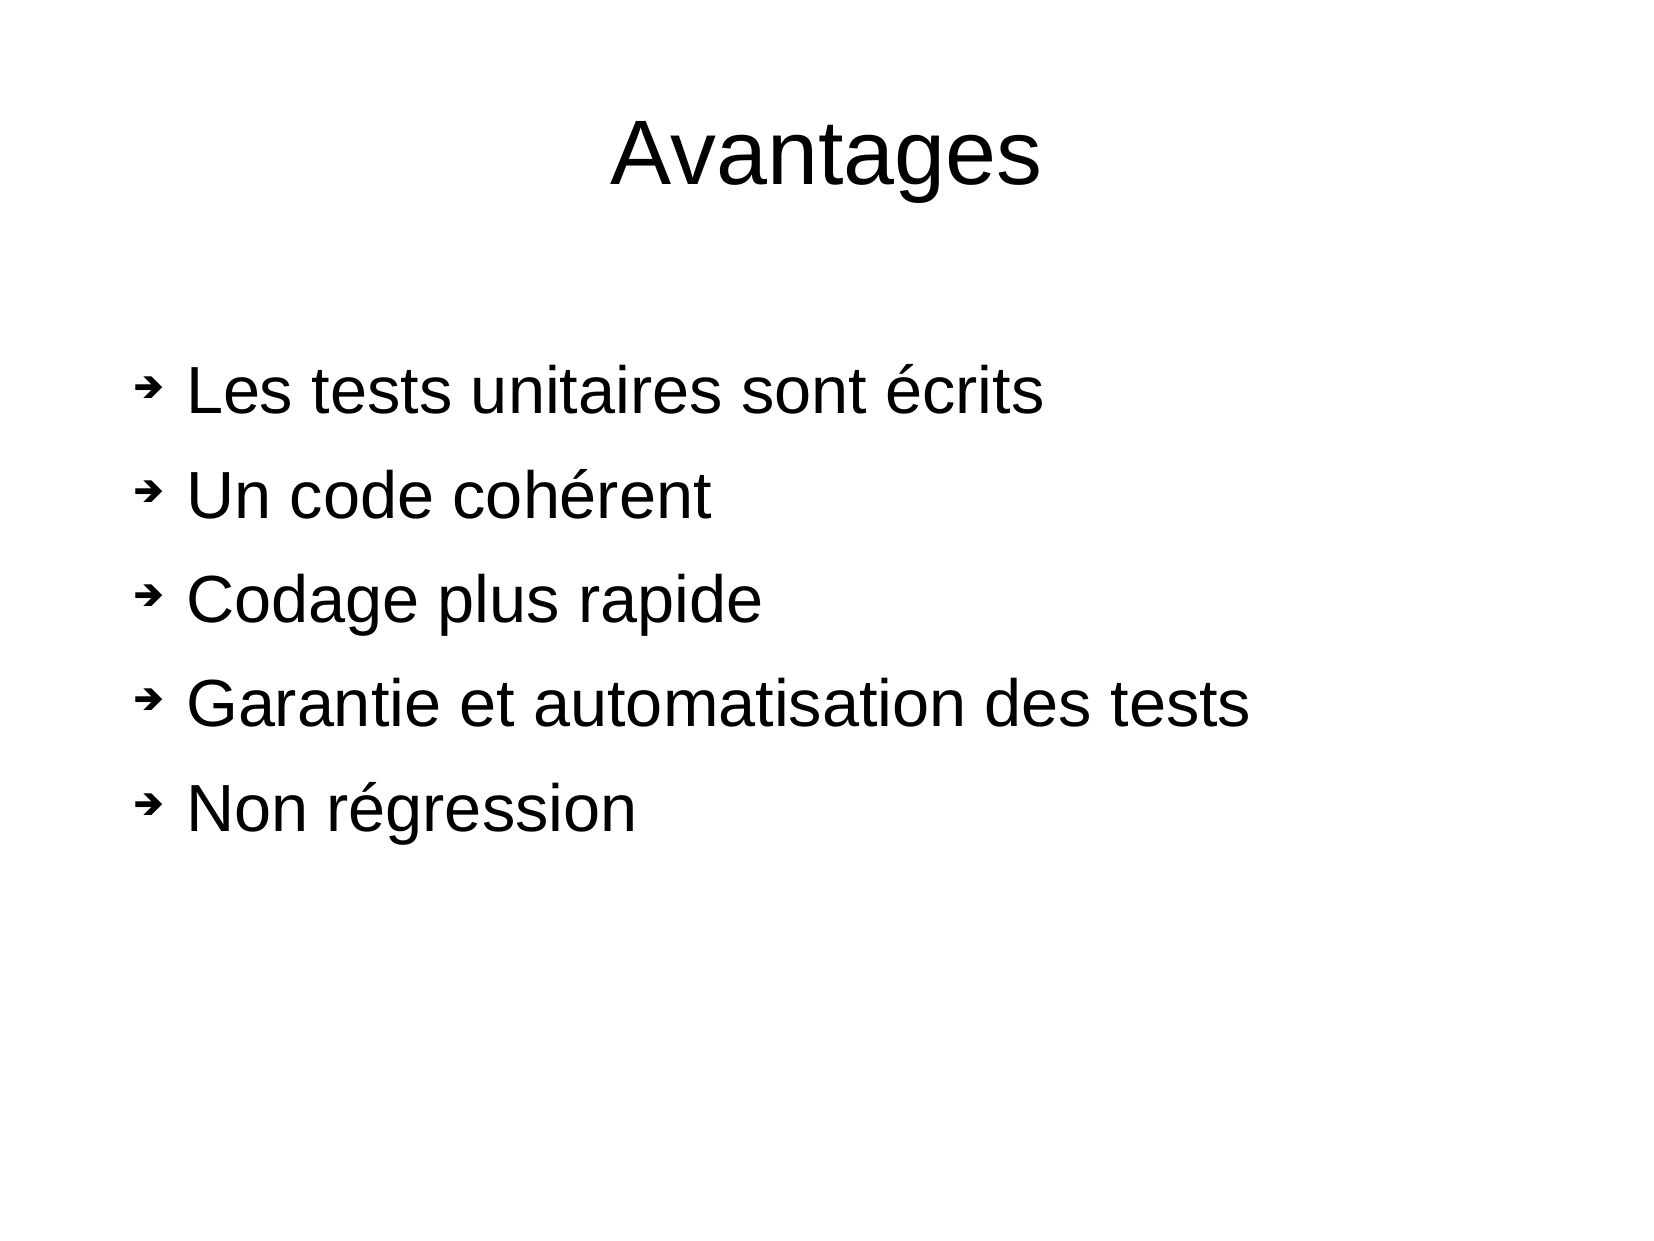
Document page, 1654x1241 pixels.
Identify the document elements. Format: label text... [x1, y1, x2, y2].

list Les tests unitaires sont écrits Un code cohérent Codage plus rapide Garantie et automatisation des tests Non régression [70, 249, 1560, 969]
title Avantages [82, 49, 1571, 257]
